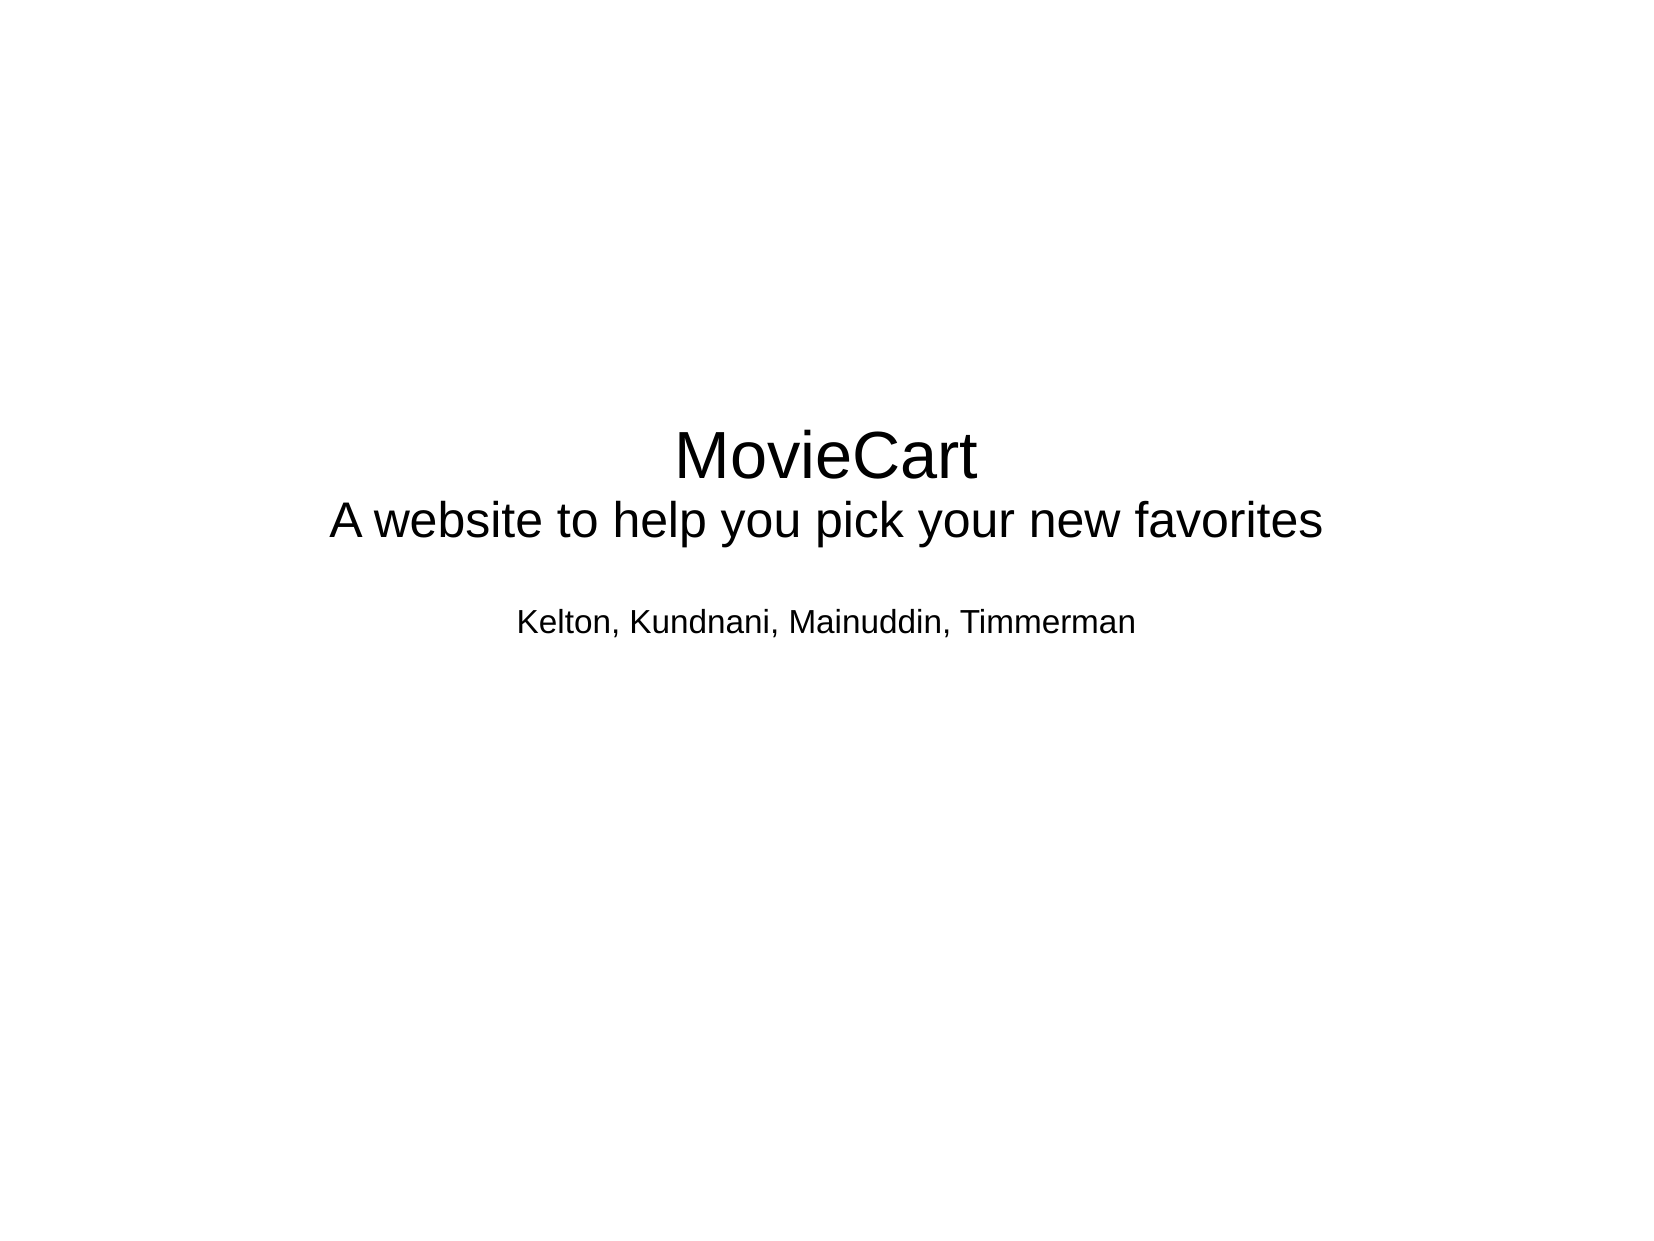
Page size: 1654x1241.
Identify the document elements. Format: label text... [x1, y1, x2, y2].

subtitle MovieCart A website to help you pick your new favorites Kelton, Kundnani, Mainuddin, Timmerman [82, 49, 1571, 1010]
